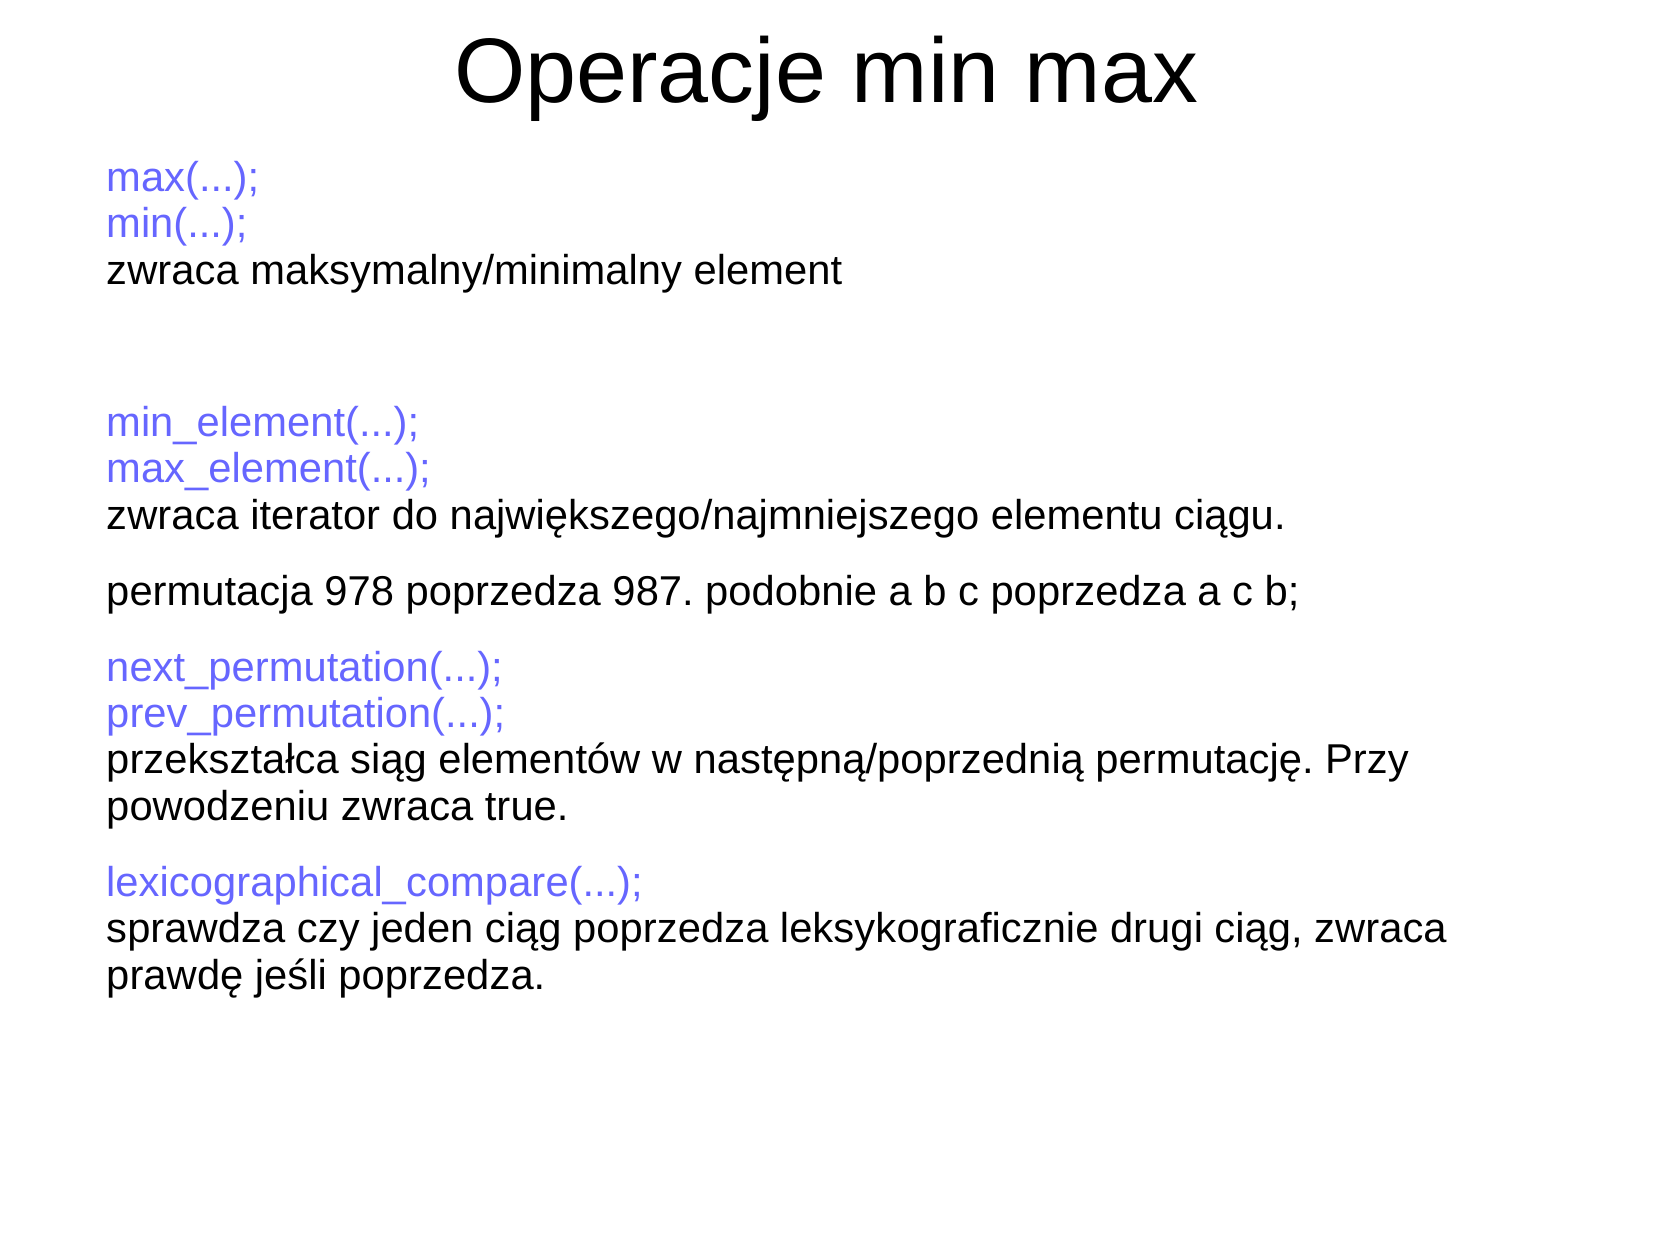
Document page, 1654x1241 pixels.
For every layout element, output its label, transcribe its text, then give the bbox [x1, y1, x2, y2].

list max(...); min(...); zwraca maksymalny/minimalny element min_element(...); max_element(...); zwraca iterator do największego/najmniejszego elementu ciągu. permutacja 978 poprzedza 987. podobnie a b c poprzedza a c b; next_permutation(...); prev_permutation(...); przekształca siąg elementów w następną/poprzednią permutację. Przy powodzeniu zwraca true. lexicographical_compare(...); sprawdza czy jeden ciąg poprzedza leksykograficznie drugi ciąg, zwraca prawdę jeśli poprzedza. [35, 153, 1571, 1126]
title Operacje min max [82, 11, 1571, 130]
